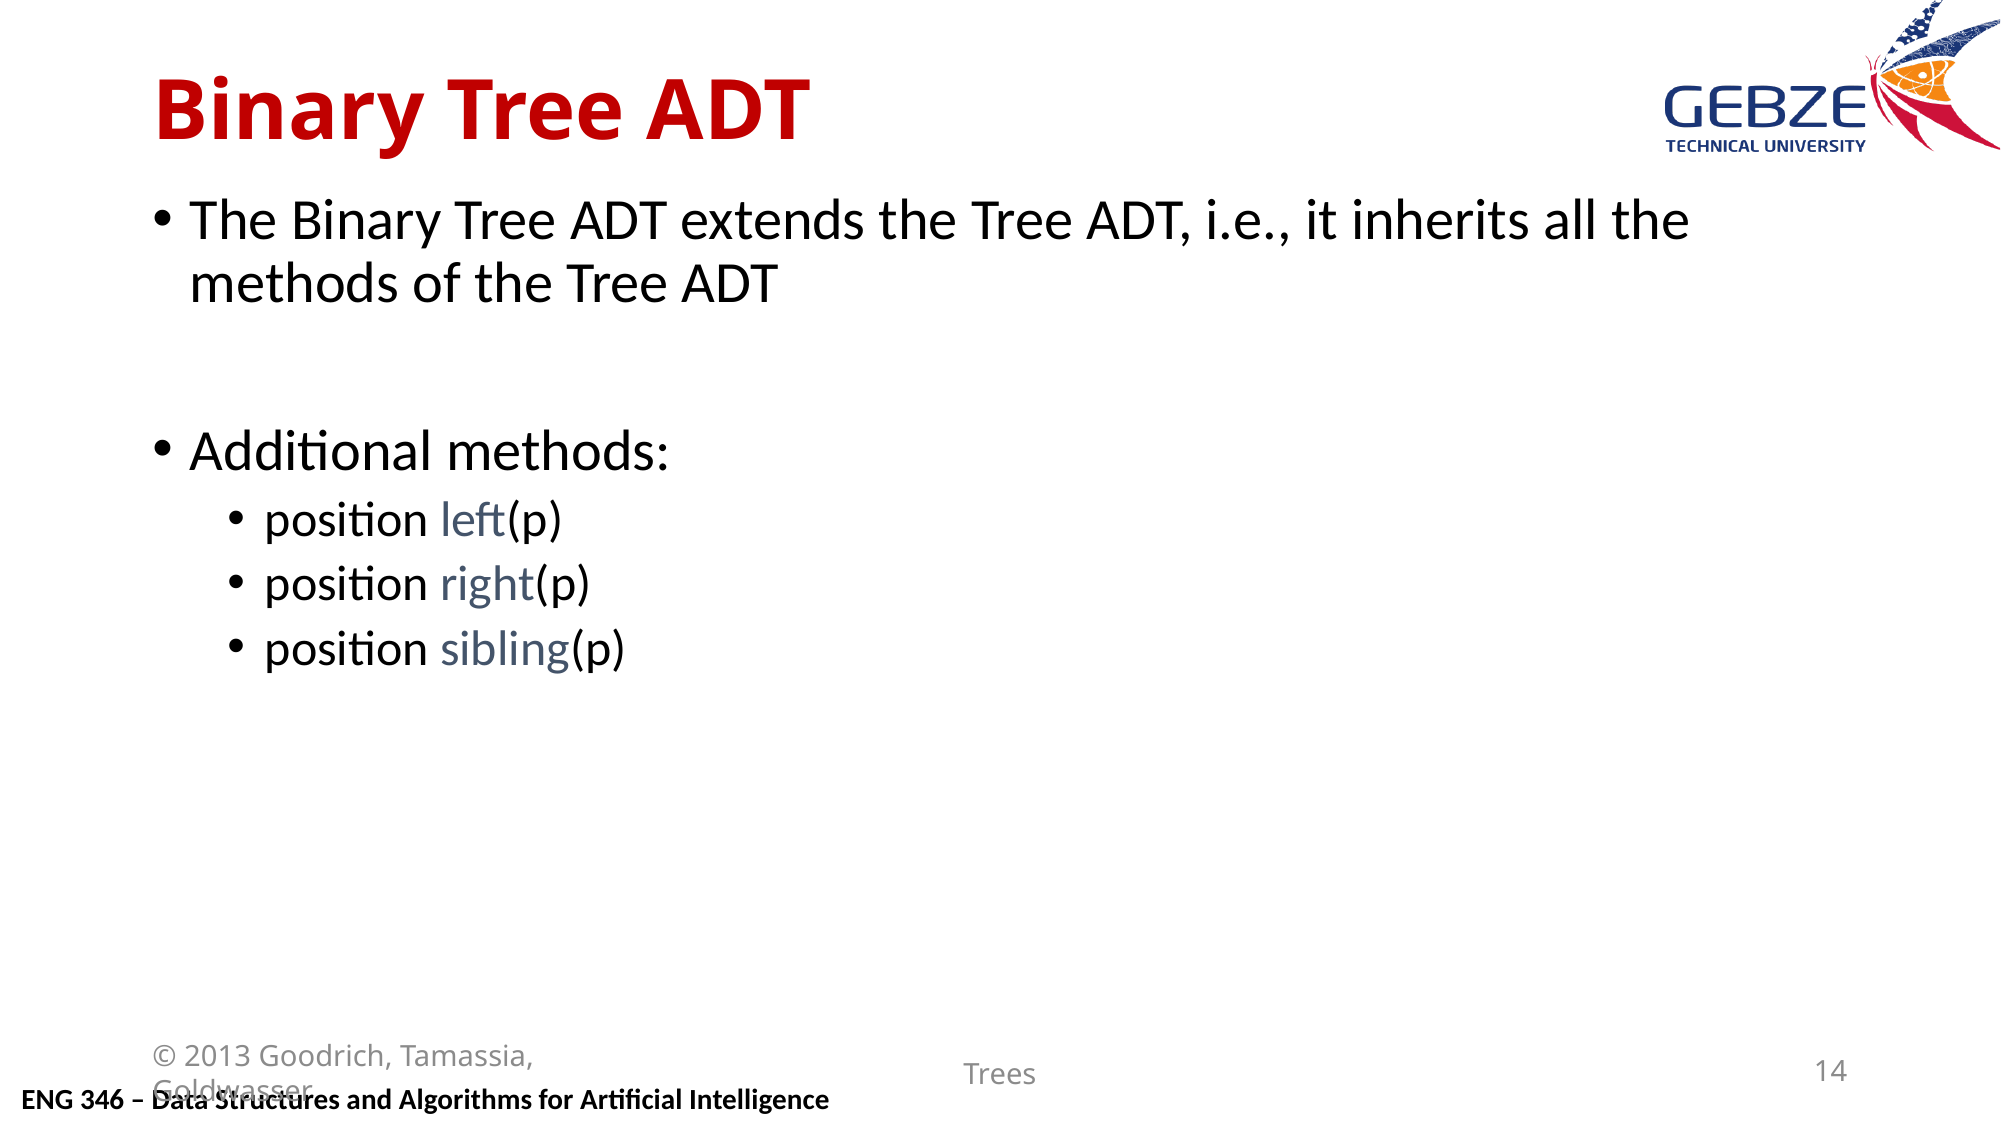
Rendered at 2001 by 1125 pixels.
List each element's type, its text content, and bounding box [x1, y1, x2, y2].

slide_number <number> [1412, 1042, 1863, 1103]
footer Trees [662, 1042, 1338, 1103]
list The Binary Tree ADT extends the Tree ADT, i.e., it inherits all the methods of the Tree ADT Additional methods: position left(p) position right(p) position sibling(p) [137, 181, 1863, 1014]
picture [1665, 0, 2001, 152]
slide_number © 2013 Goodrich, Tamassia, Goldwasser [137, 1042, 588, 1103]
title Binary Tree ADT [137, 59, 1863, 166]
